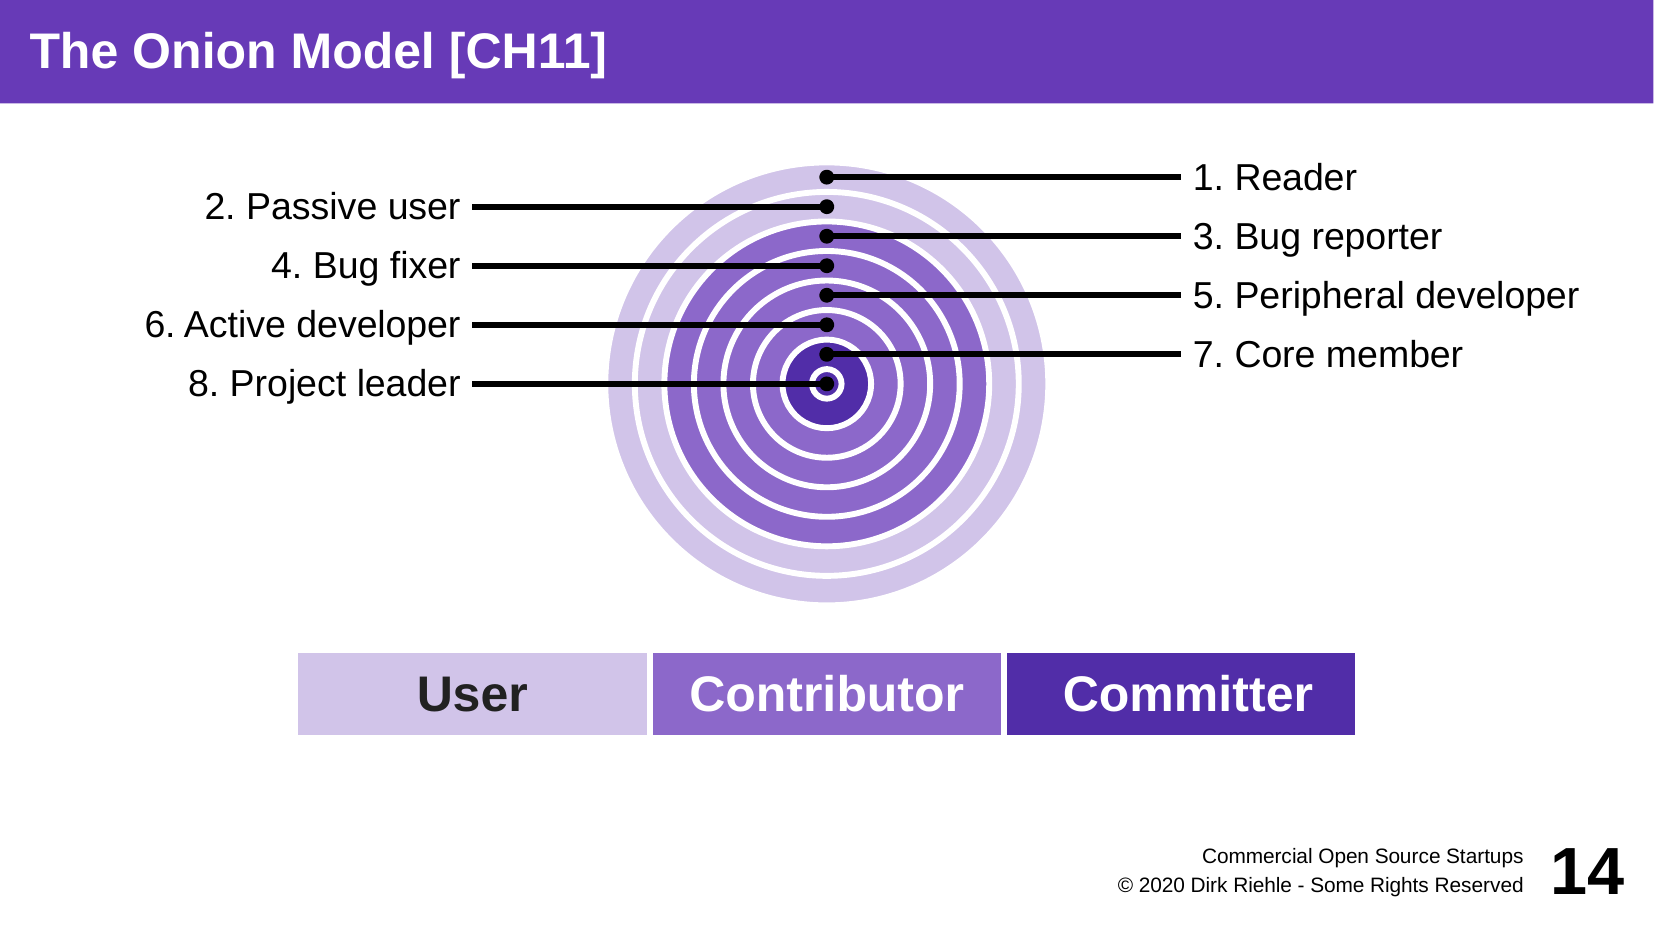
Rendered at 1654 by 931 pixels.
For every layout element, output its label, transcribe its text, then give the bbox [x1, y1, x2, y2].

text_box 3. Bug reporter [1181, 177, 1595, 296]
title The Onion Model [CH11] [0, 0, 1654, 104]
text_box Contributor [649, 649, 1003, 739]
text_box 7. Core member [1181, 355, 1595, 414]
text_box [605, 162, 1049, 606]
text_box 2. Passive user [59, 147, 473, 266]
text_box User [295, 649, 649, 739]
text_box 8. Project leader [59, 325, 473, 443]
text_box Committer [1003, 649, 1359, 739]
text_box 1. Reader [1181, 118, 1595, 177]
text_box 4. Bug fixer [59, 266, 473, 325]
text_box 5. Peripheral developer [1181, 296, 1595, 355]
text_box 6. Active developer [64, 325, 473, 384]
